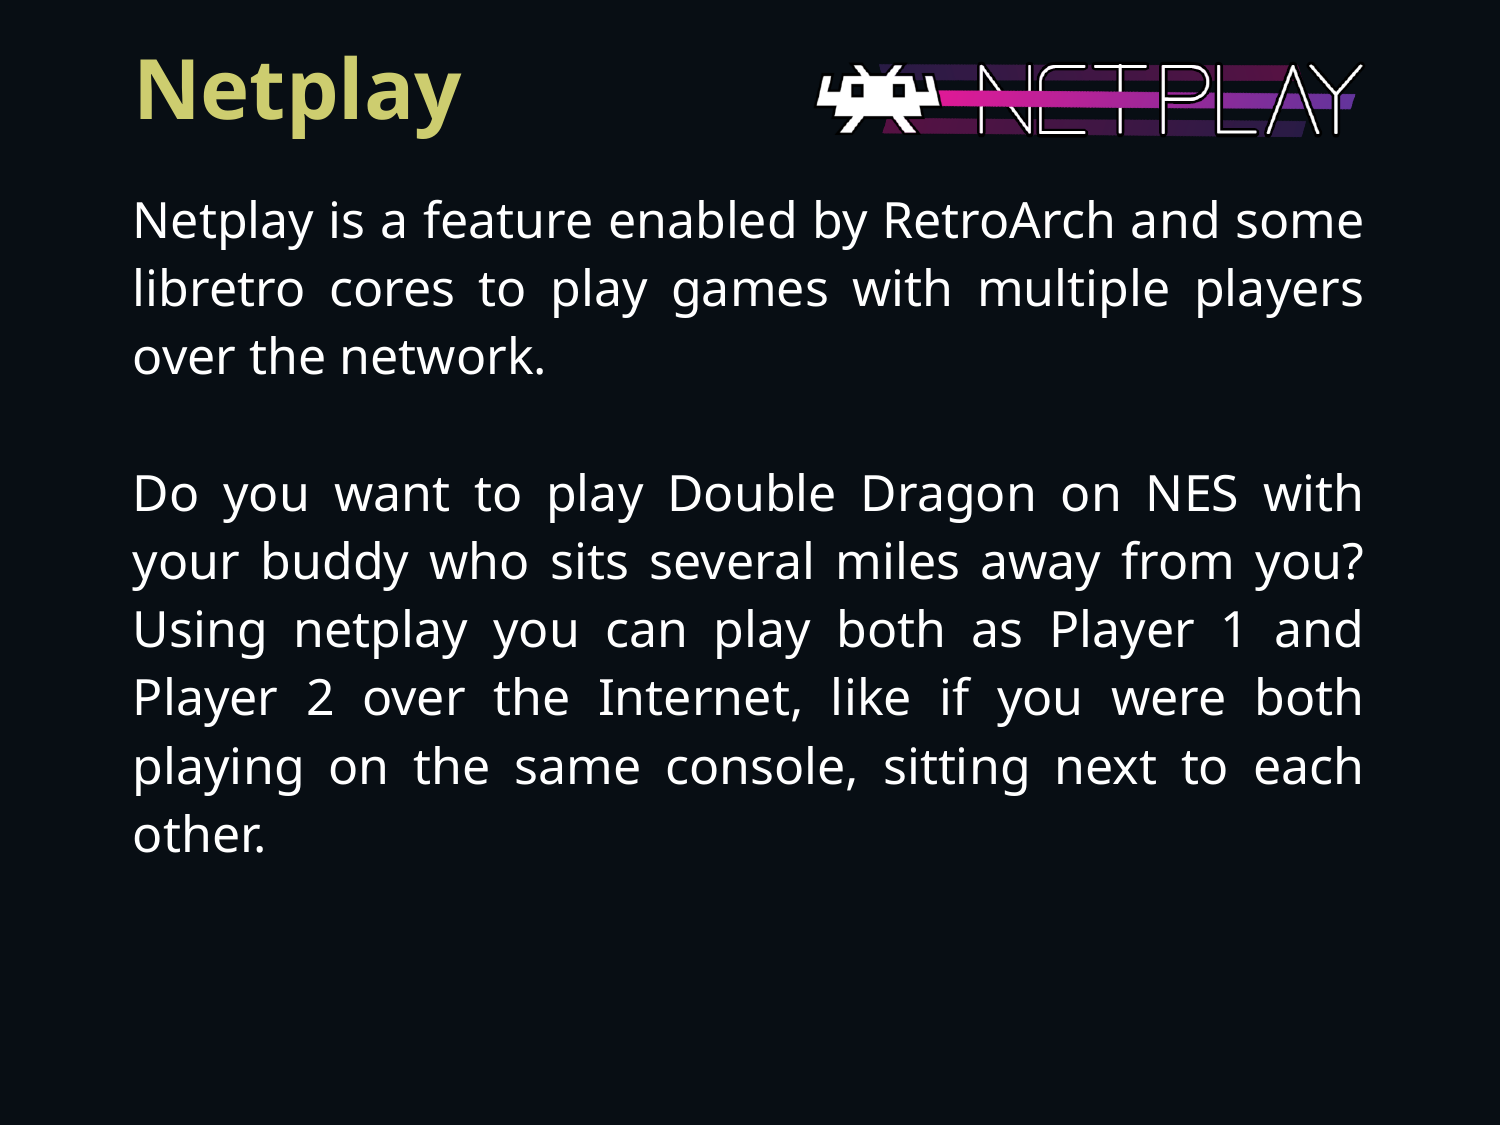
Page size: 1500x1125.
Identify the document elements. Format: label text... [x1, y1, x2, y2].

text_box Netplay [118, 23, 1348, 152]
picture [797, 48, 1383, 148]
text_box Netplay is a feature enabled by RetroArch and some libretro cores to play games with multiple players over the network. Do you want to play Double Dragon on NES with your buddy who sits several miles away from you? Using netplay you can play both as Player 1 and Player 2 over the Internet, like if you were both playing on the same console, sitting next to each other. [118, 177, 1388, 1034]
